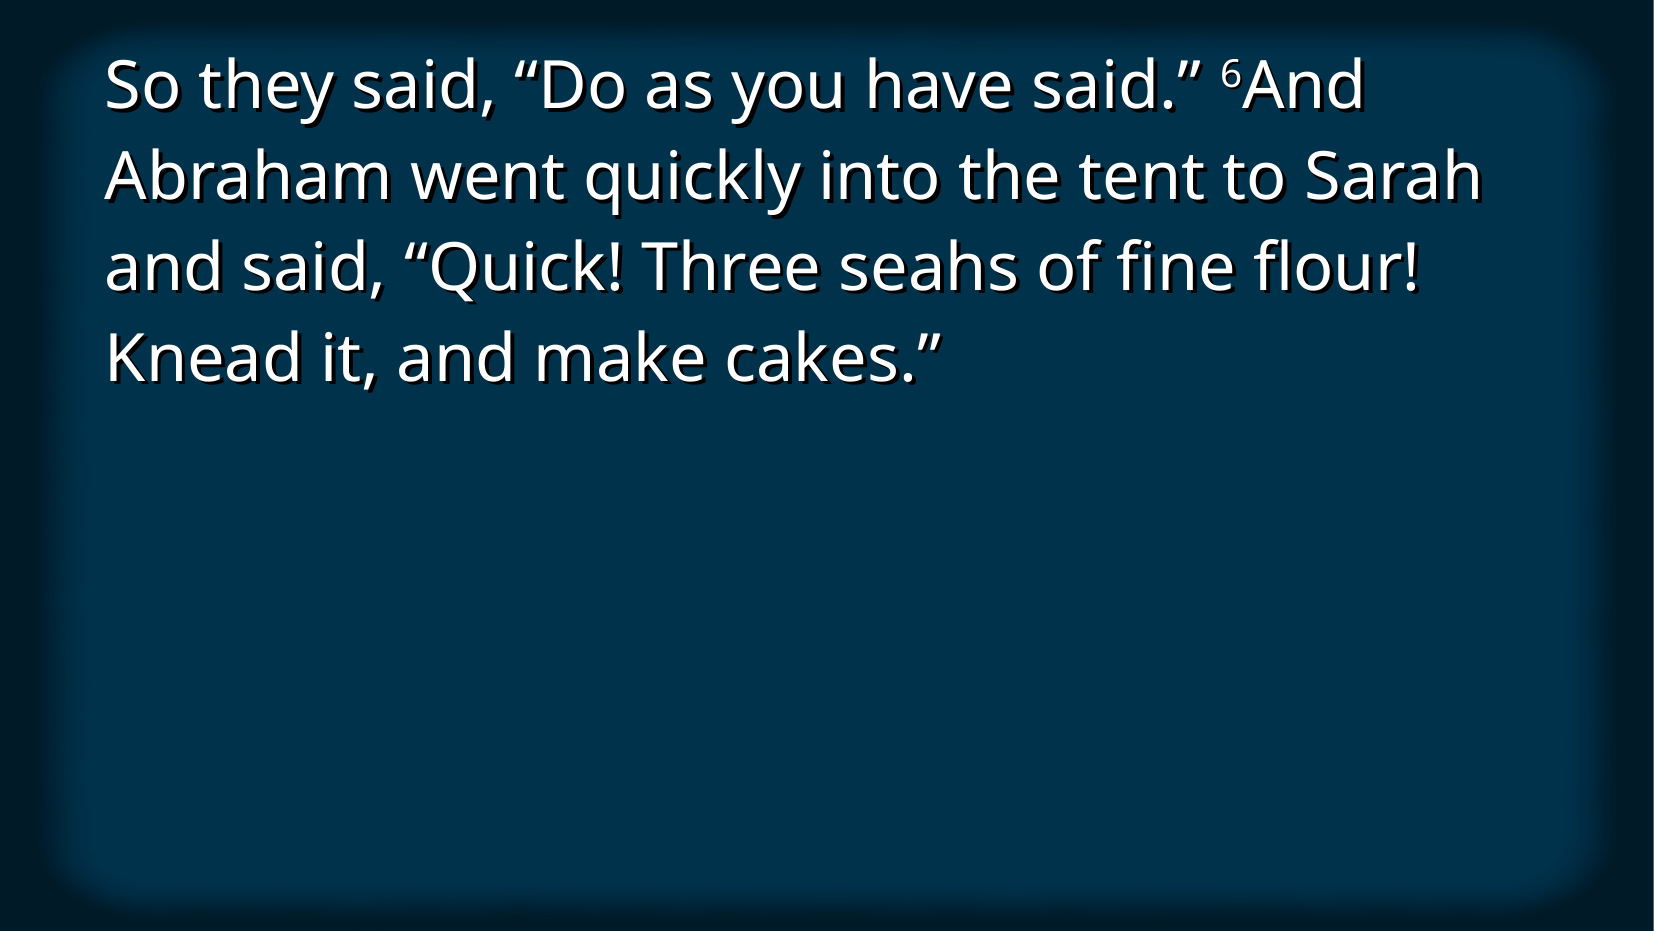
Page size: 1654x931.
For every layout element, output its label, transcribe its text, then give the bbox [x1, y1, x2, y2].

text_box So they said, “Do as you have said.” 6And Abraham went quickly into the tent to Sarah and said, “Quick! Three seahs of fine flour! Knead it, and make cakes.” [90, 30, 1576, 400]
picture [0, 0, 1654, 931]
